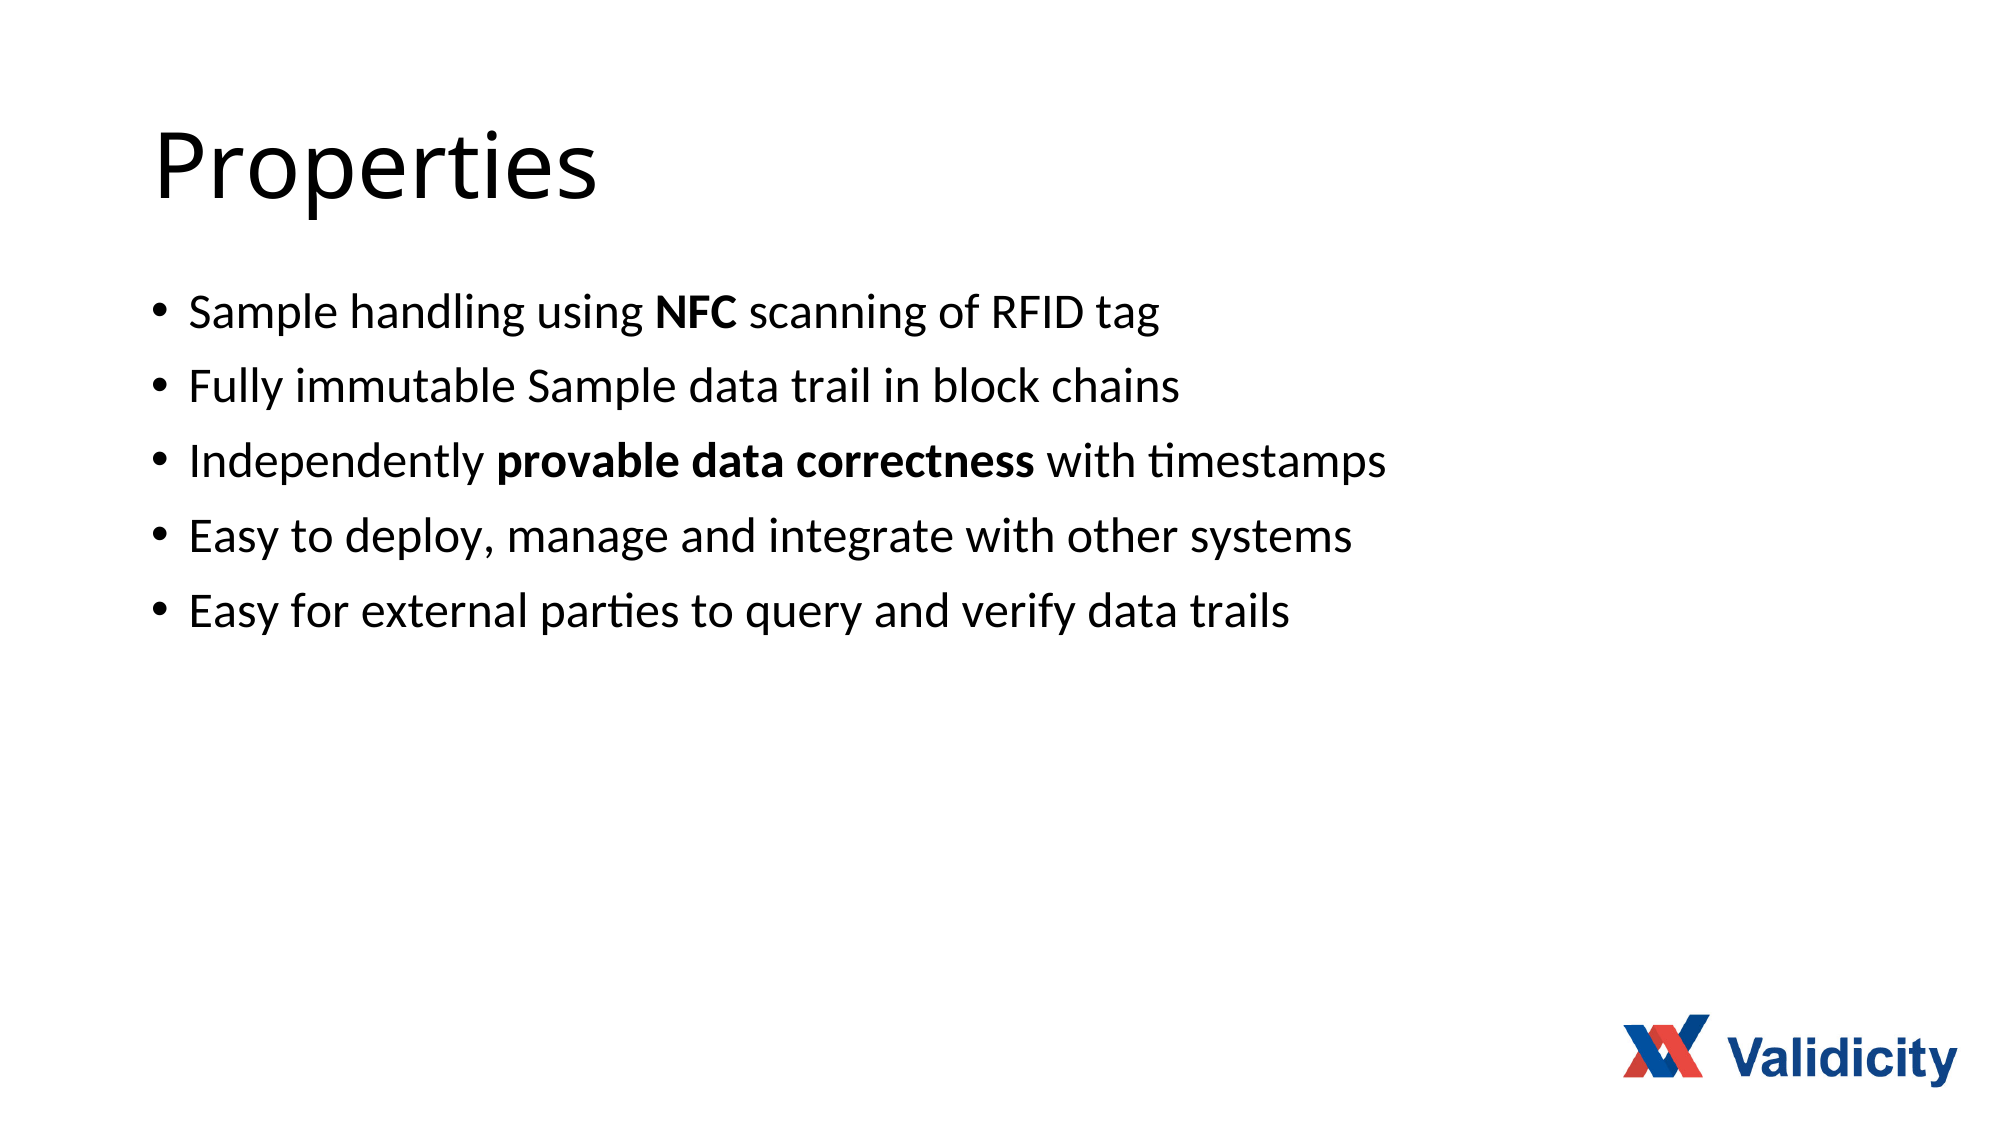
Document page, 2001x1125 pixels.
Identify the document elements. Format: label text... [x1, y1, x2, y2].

picture [1574, 976, 1999, 1125]
title Properties [137, 59, 1863, 278]
list Sample handling using NFC scanning of RFID tag Fully immutable Sample data trail in block chains Independently provable data correctness with timestamps Easy to deploy, manage and integrate with other systems Easy for external parties to query and verify data trails [136, 277, 1862, 999]
